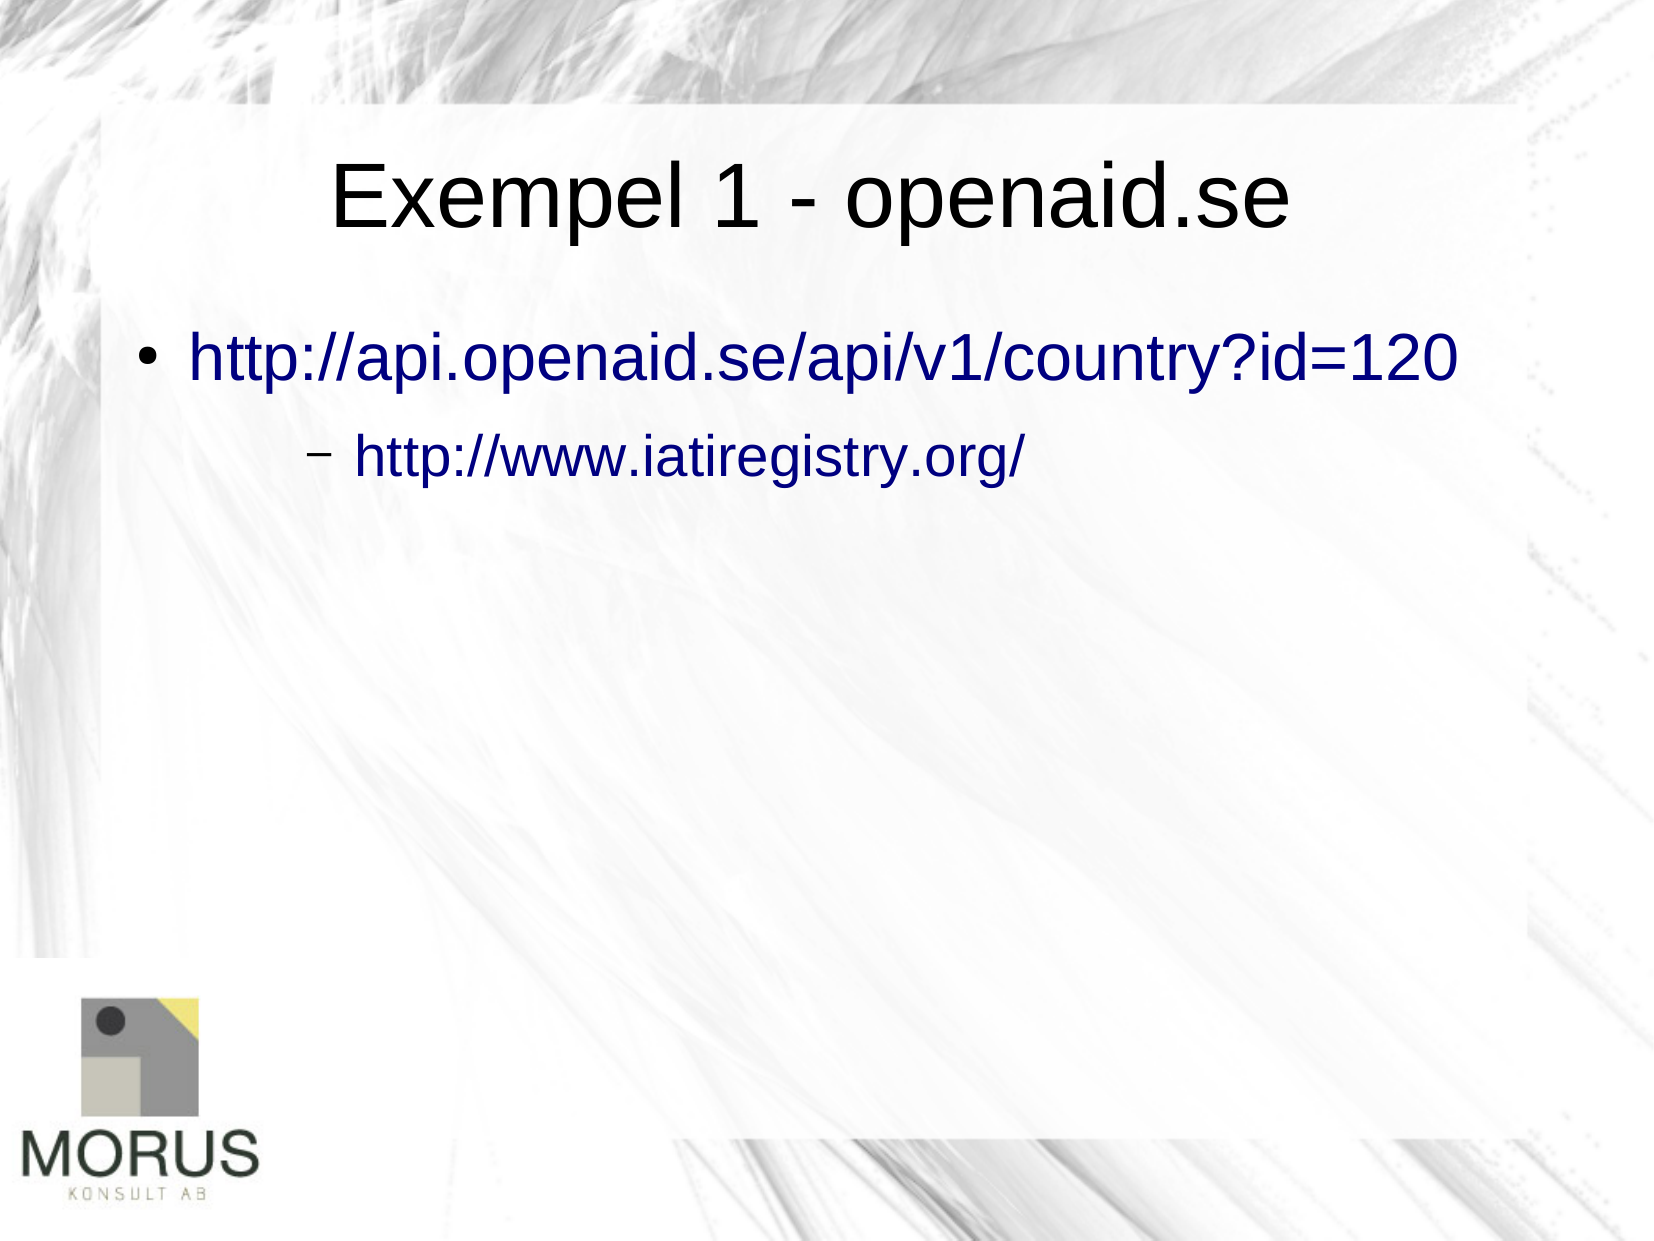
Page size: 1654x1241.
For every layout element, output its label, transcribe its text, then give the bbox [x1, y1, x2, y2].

title Exempel 1 - openaid.se [118, 112, 1506, 281]
picture [0, 0, 1654, 1241]
list http://api.openaid.se/api/v1/country?id=120 http://www.iatiregistry.org/ [118, 319, 1571, 1040]
